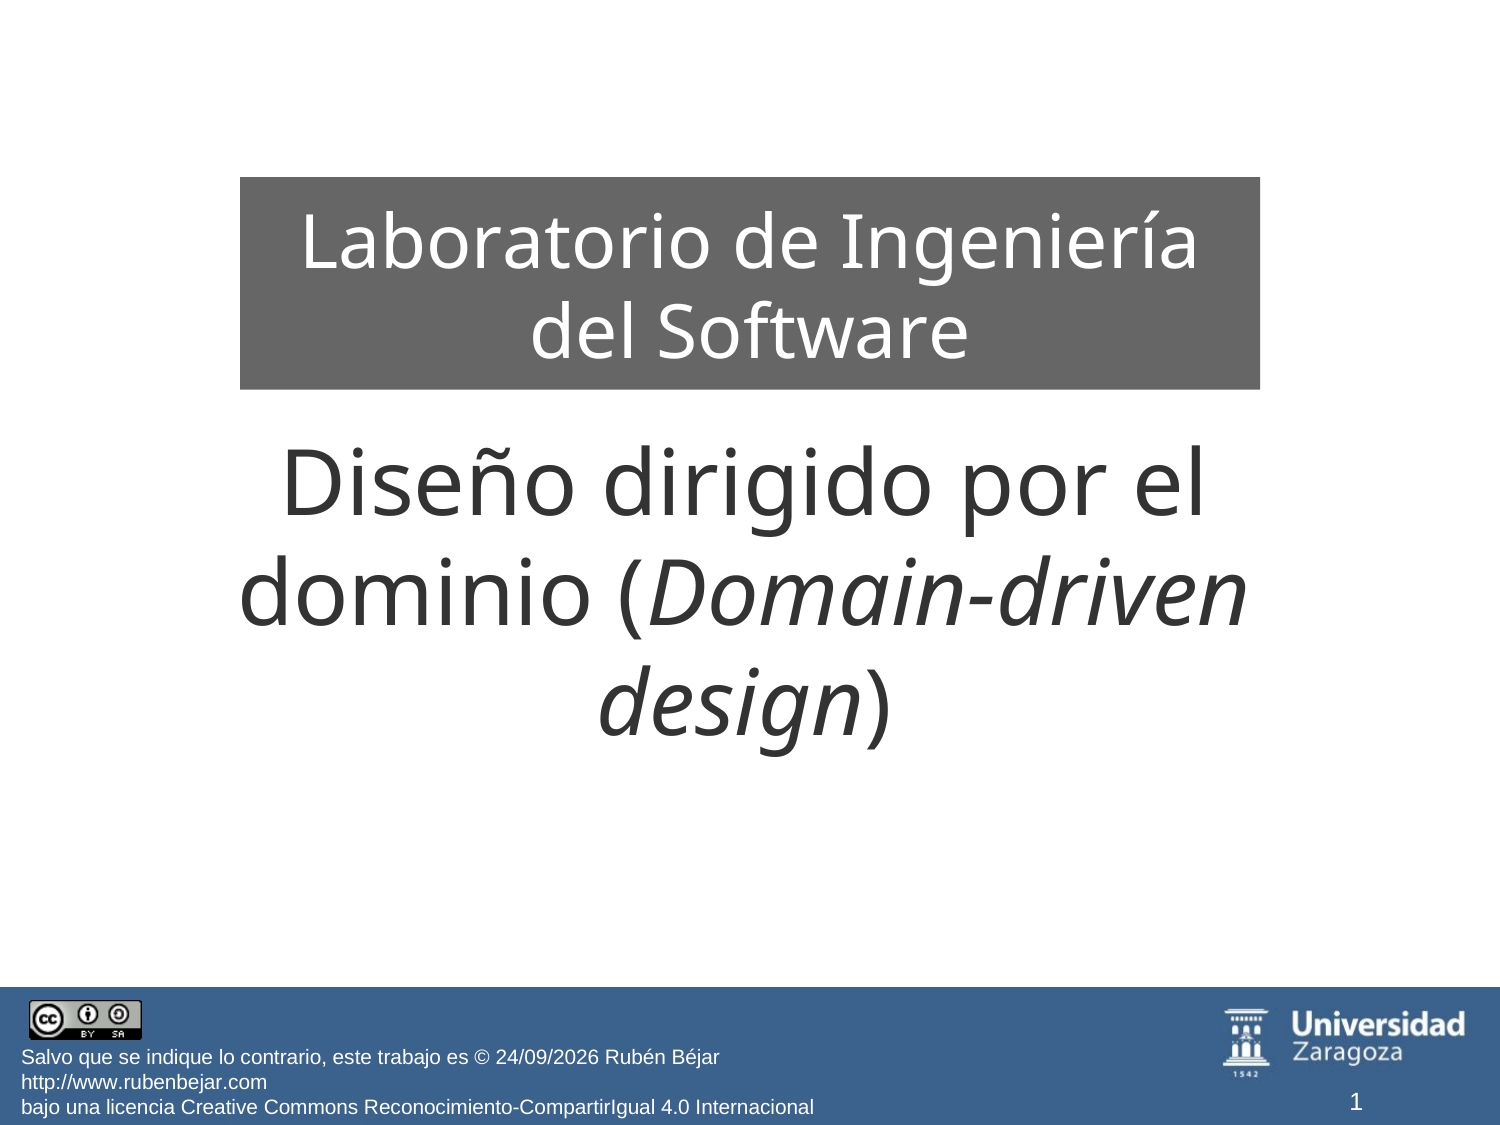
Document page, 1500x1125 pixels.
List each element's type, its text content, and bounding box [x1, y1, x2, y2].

picture [0, 987, 1500, 1125]
text_box Diseño dirigido por el dominio (Domain-driven design) [106, 525, 1382, 652]
text_box Laboratorio de Ingeniería del Software [240, 177, 1261, 390]
